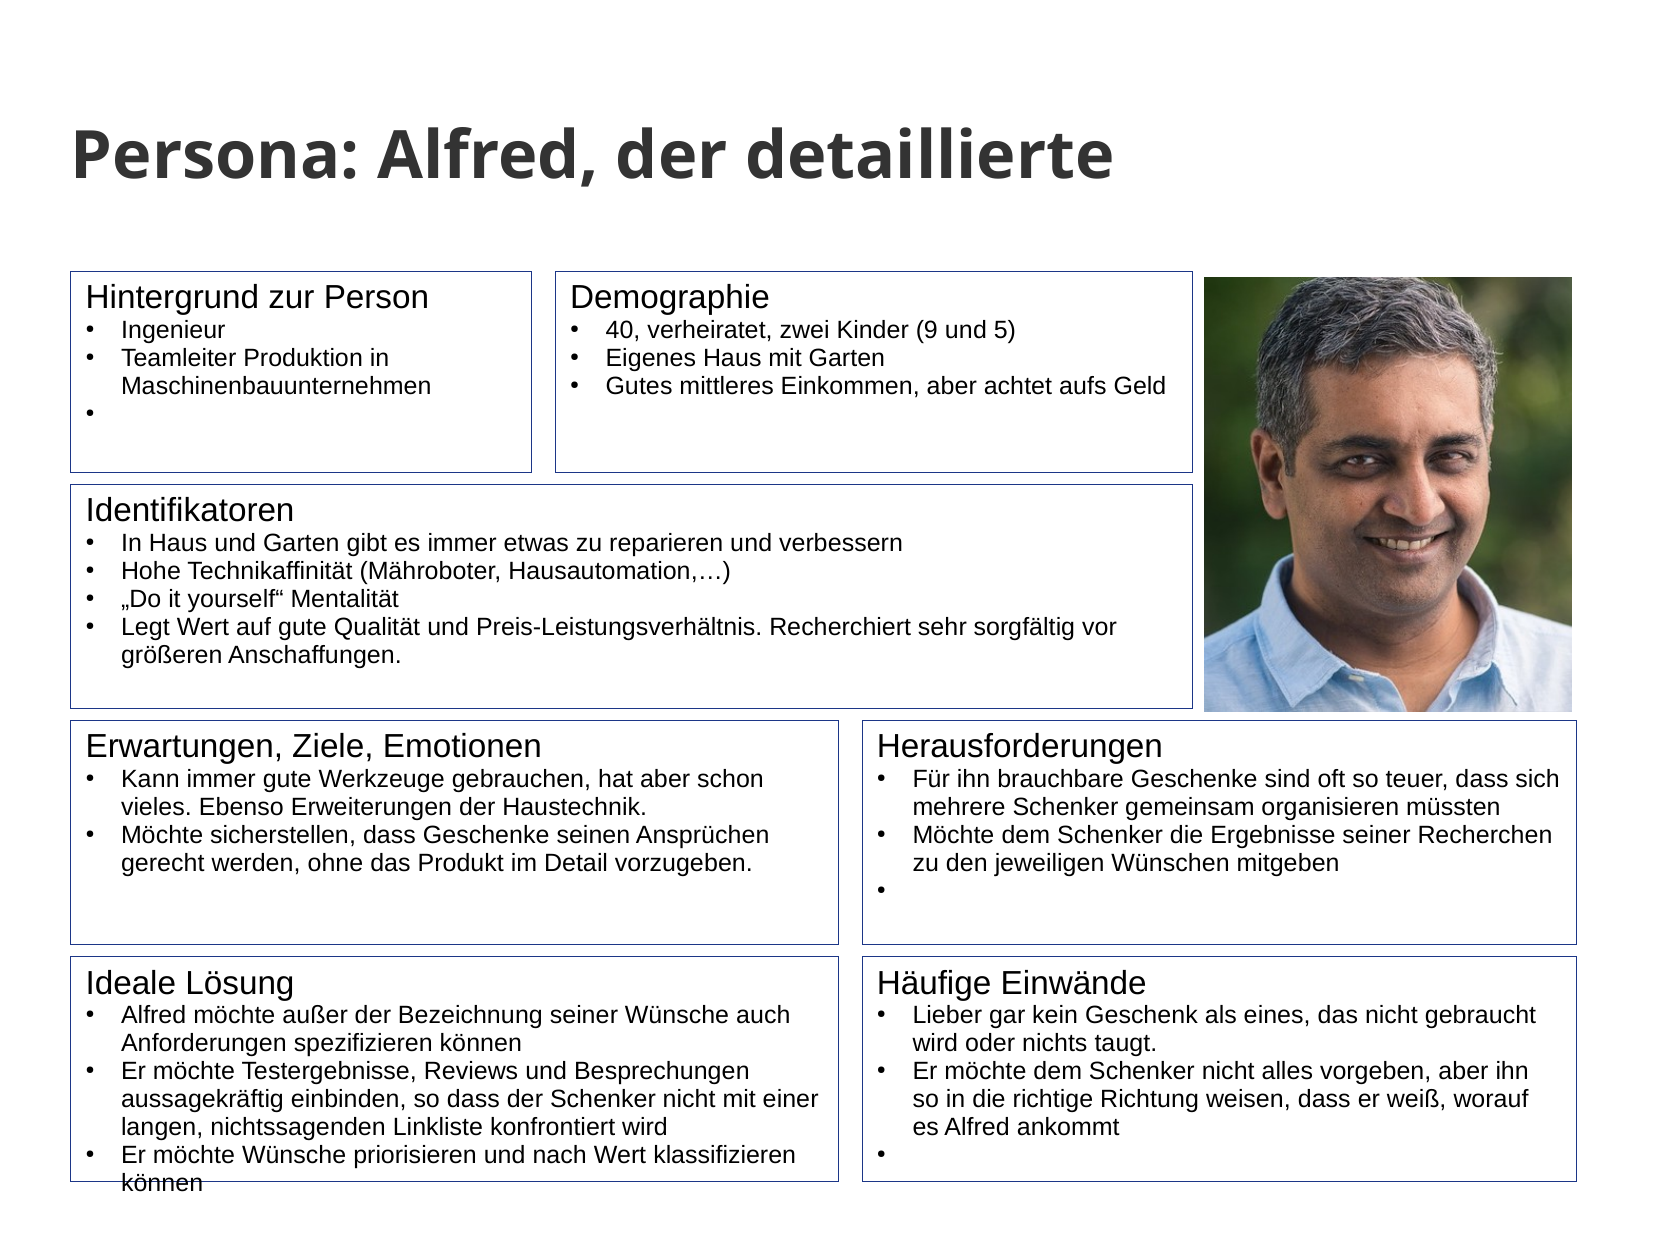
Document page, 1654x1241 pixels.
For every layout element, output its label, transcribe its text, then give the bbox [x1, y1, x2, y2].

text_box Erwartungen, Ziele, Emotionen Kann immer gute Werkzeuge gebrauchen, hat aber schon vieles. Ebenso Erweiterungen der Haustechnik. Möchte sicherstellen, dass Geschenke seinen Ansprüchen gerecht werden, ohne das Produkt im Detail vorzugeben. [70, 720, 839, 945]
text_box Ideale Lösung Alfred möchte außer der Bezeichnung seiner Wünsche auch Anforderungen spezifizieren können Er möchte Testergebnisse, Reviews und Besprechungen aussagekräftig einbinden, so dass der Schenker nicht mit einer langen, nichtssagenden Linkliste konfrontiert wird Er möchte Wünsche priorisieren und nach Wert klassifizieren können [70, 956, 839, 1182]
text_box Identifikatoren In Haus und Garten gibt es immer etwas zu reparieren und verbessern Hohe Technikaffinität (Mähroboter, Hausautomation,…) „Do it yourself“ Mentalität Legt Wert auf gute Qualität und Preis-Leistungsverhältnis. Recherchiert sehr sorgfältig vor größeren Anschaffungen. [70, 484, 1193, 709]
title Persona: Alfred, der detaillierte [70, 49, 1571, 257]
text_box Häufige Einwände Lieber gar kein Geschenk als eines, das nicht gebraucht wird oder nichts taugt. Er möchte dem Schenker nicht alles vorgeben, aber ihn so in die richtige Richtung weisen, dass er weiß, worauf es Alfred ankommt [862, 956, 1577, 1182]
text_box Hintergrund zur Person Ingenieur Teamleiter Produktion in Maschinenbauunternehmen [70, 271, 532, 473]
picture [1204, 277, 1572, 712]
text_box Herausforderungen Für ihn brauchbare Geschenke sind oft so teuer, dass sich mehrere Schenker gemeinsam organisieren müssten Möchte dem Schenker die Ergebnisse seiner Recherchen zu den jeweiligen Wünschen mitgeben [862, 720, 1577, 945]
text_box Demographie 40, verheiratet, zwei Kinder (9 und 5) Eigenes Haus mit Garten Gutes mittleres Einkommen, aber achtet aufs Geld [555, 271, 1193, 473]
